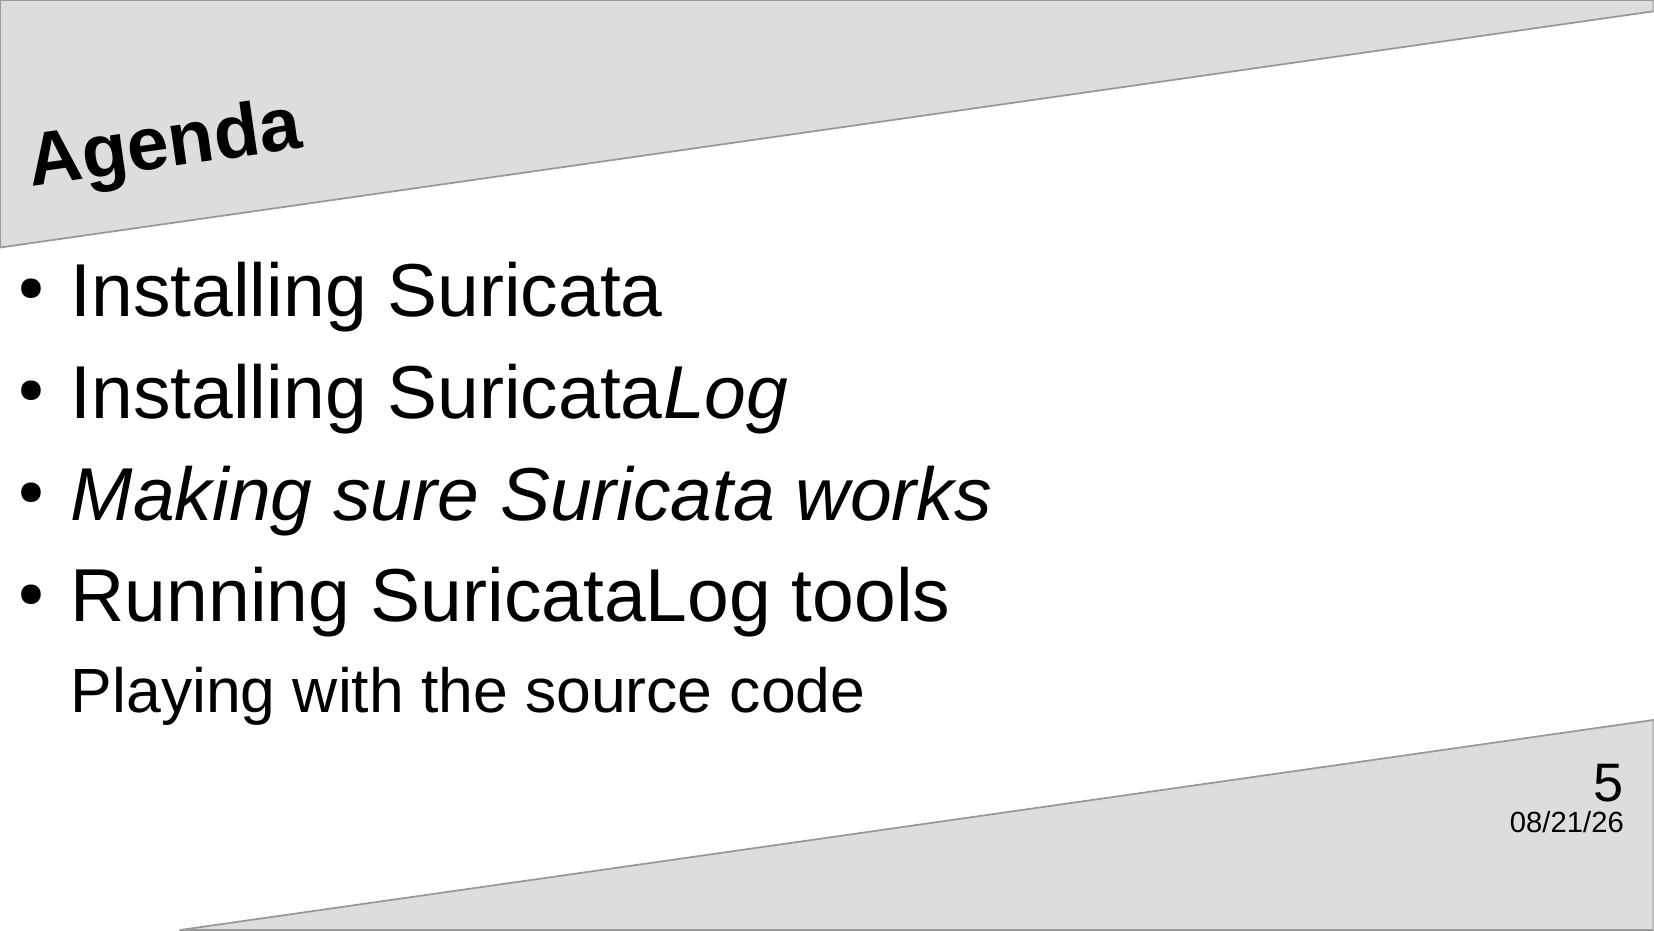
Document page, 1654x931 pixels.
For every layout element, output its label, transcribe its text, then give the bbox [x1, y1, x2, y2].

list Installing Suricata Installing SuricataLog Making sure Suricata works Running SuricataLog tools Playing with the source code [0, 248, 1456, 789]
title Agenda [16, 0, 1501, 239]
